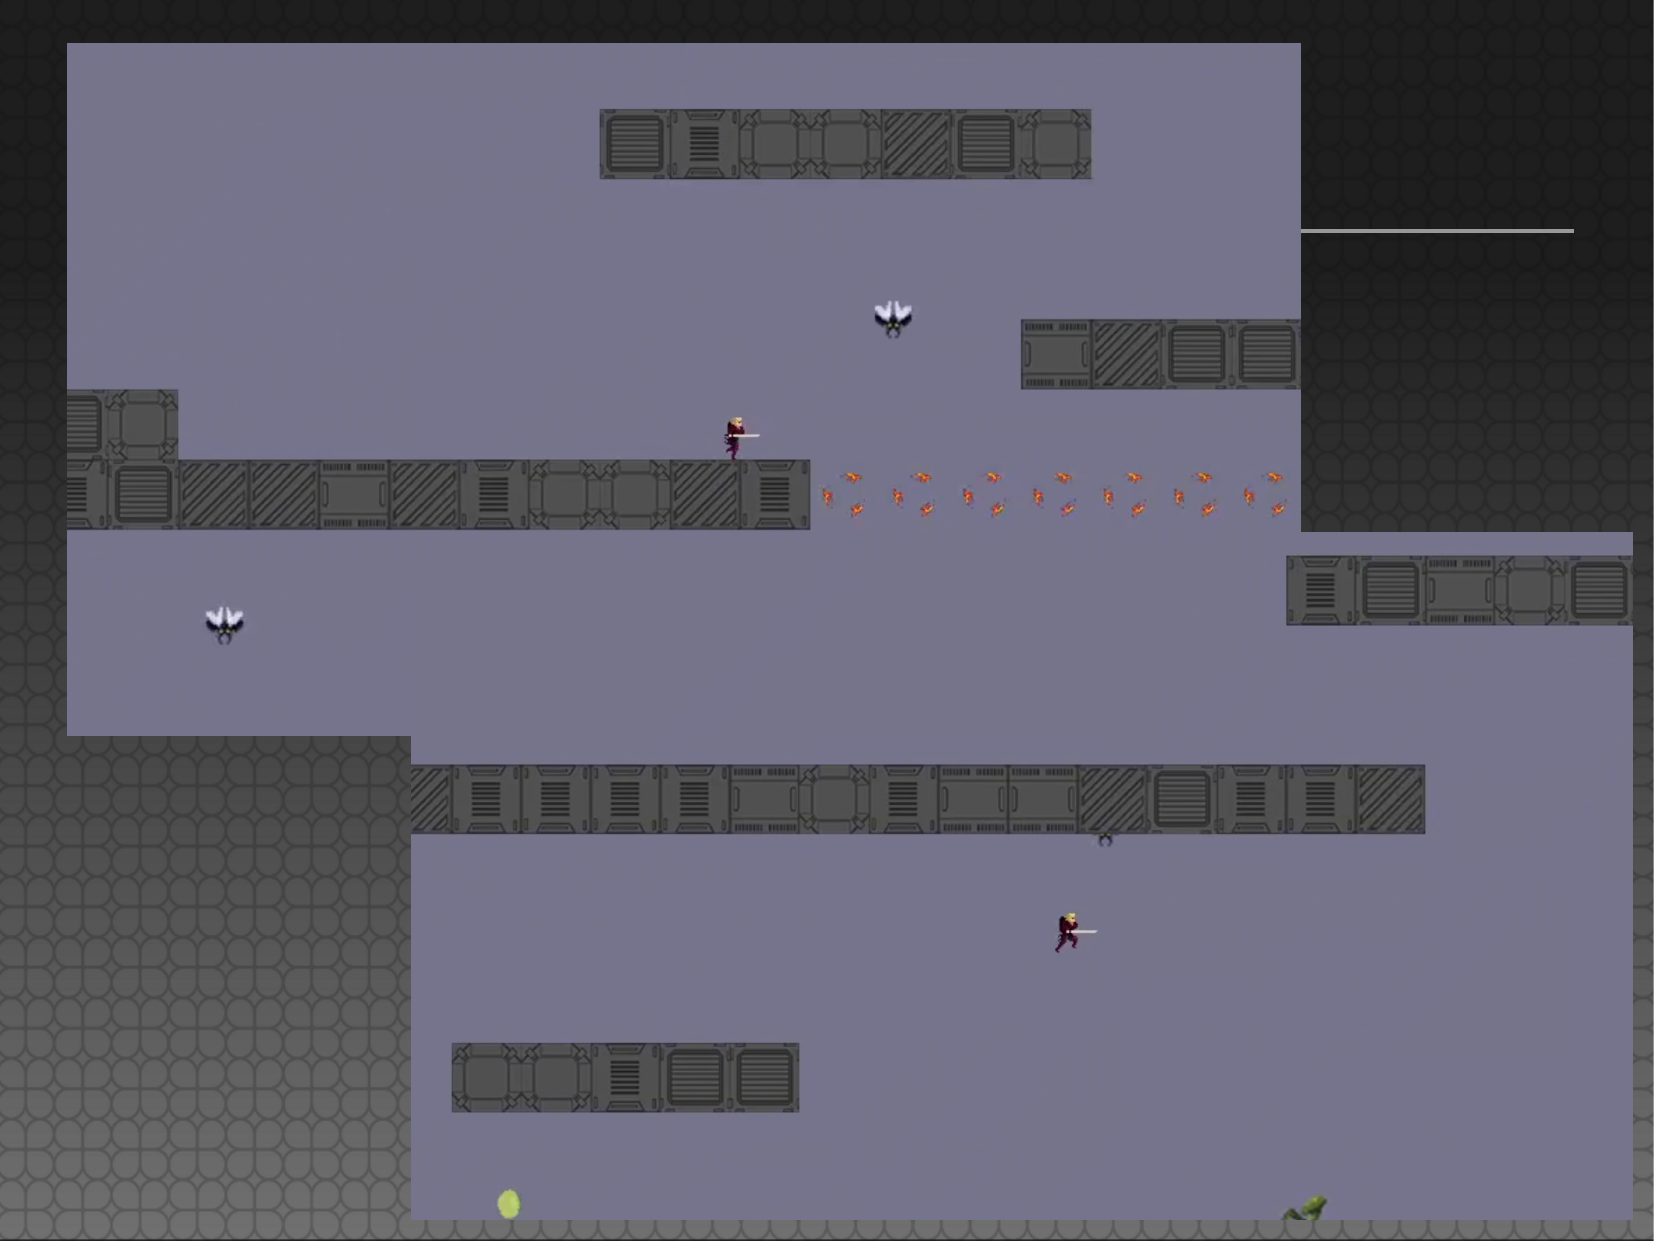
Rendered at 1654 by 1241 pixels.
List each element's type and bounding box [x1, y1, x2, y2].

text_box [66, 42, 1634, 1221]
picture [0, 0, 1654, 1241]
